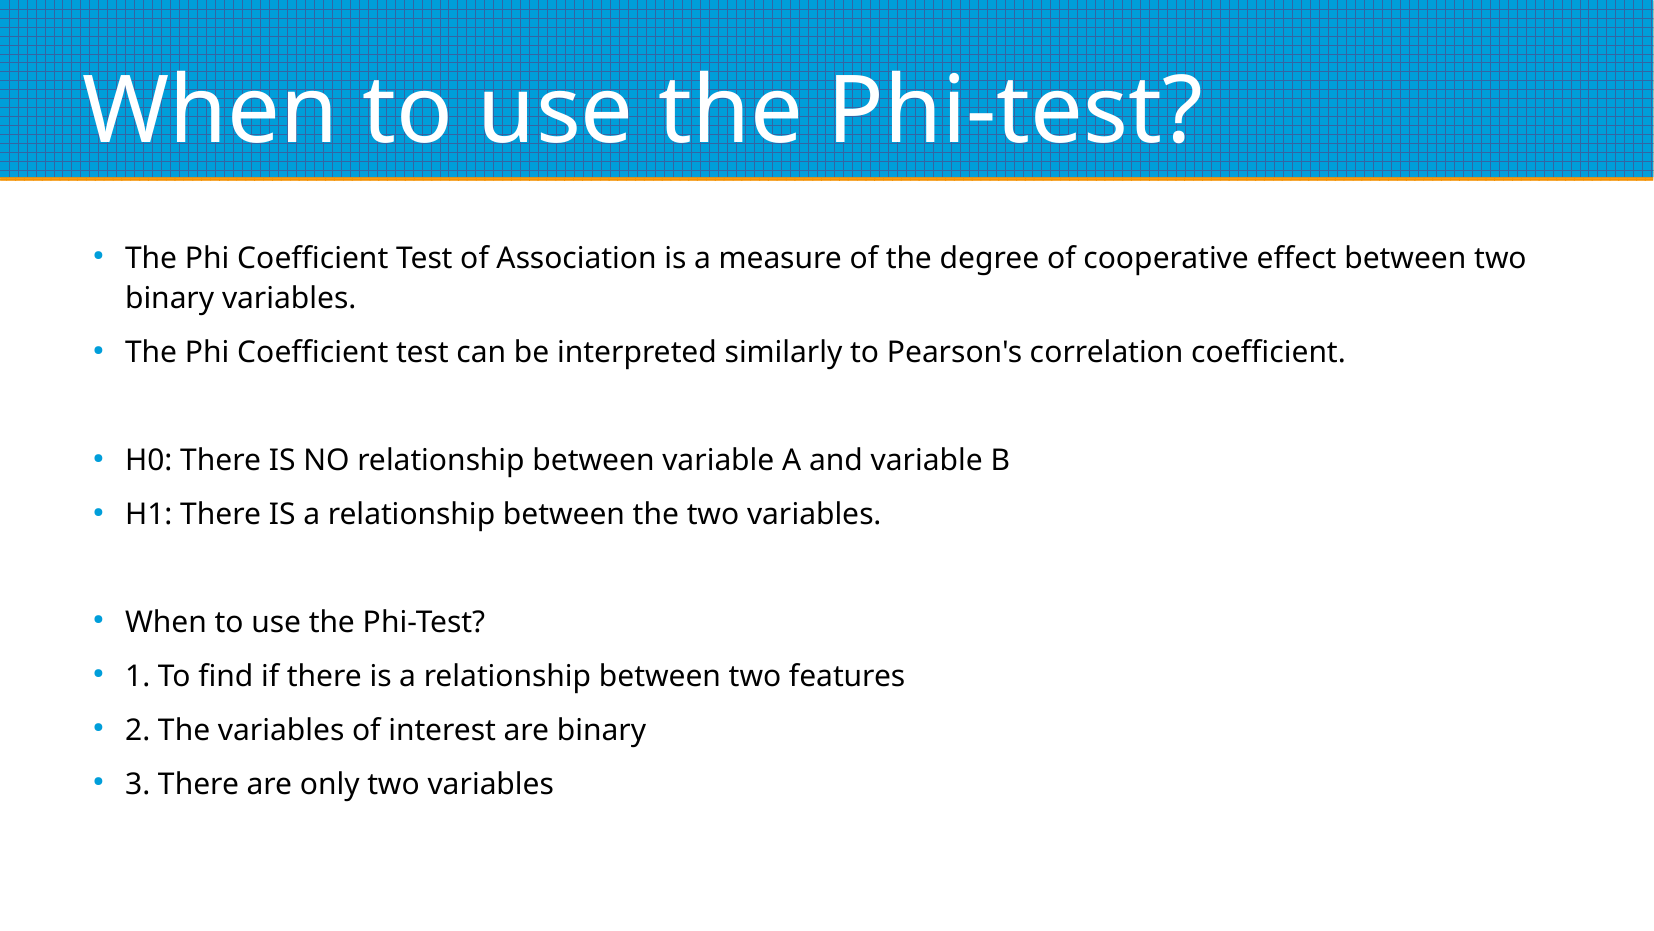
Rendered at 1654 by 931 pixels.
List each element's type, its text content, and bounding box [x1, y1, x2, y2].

list The Phi Coefficient Test of Association is a measure of the degree of cooperative effect between two binary variables. The Phi Coefficient test can be interpreted similarly to Pearson's correlation coefficient. H0: There IS NO relationship between variable A and variable B H1: There IS a relationship between the two variables. When to use the Phi-Test? 1. To find if there is a relationship between two features 2. The variables of interest are binary 3. There are only two variables [82, 236, 1563, 811]
title When to use the Phi-test? [82, 14, 1571, 171]
